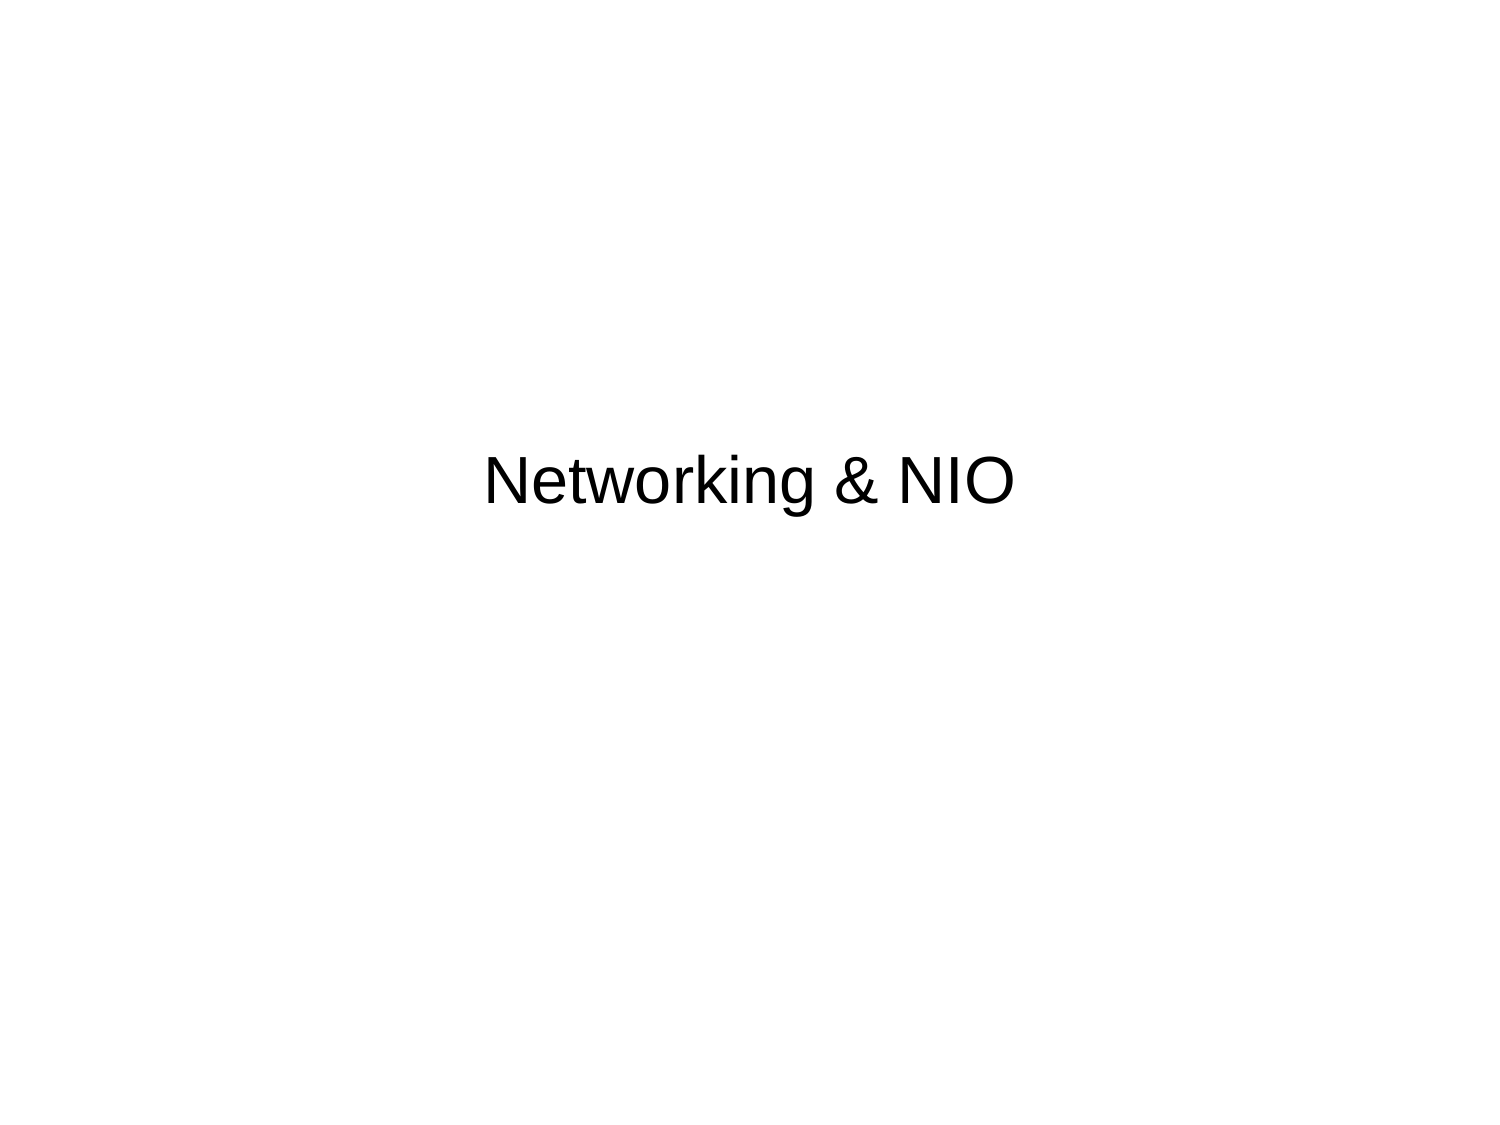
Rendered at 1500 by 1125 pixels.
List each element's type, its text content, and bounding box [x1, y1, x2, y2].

subtitle Networking & NIO [75, 44, 1425, 916]
